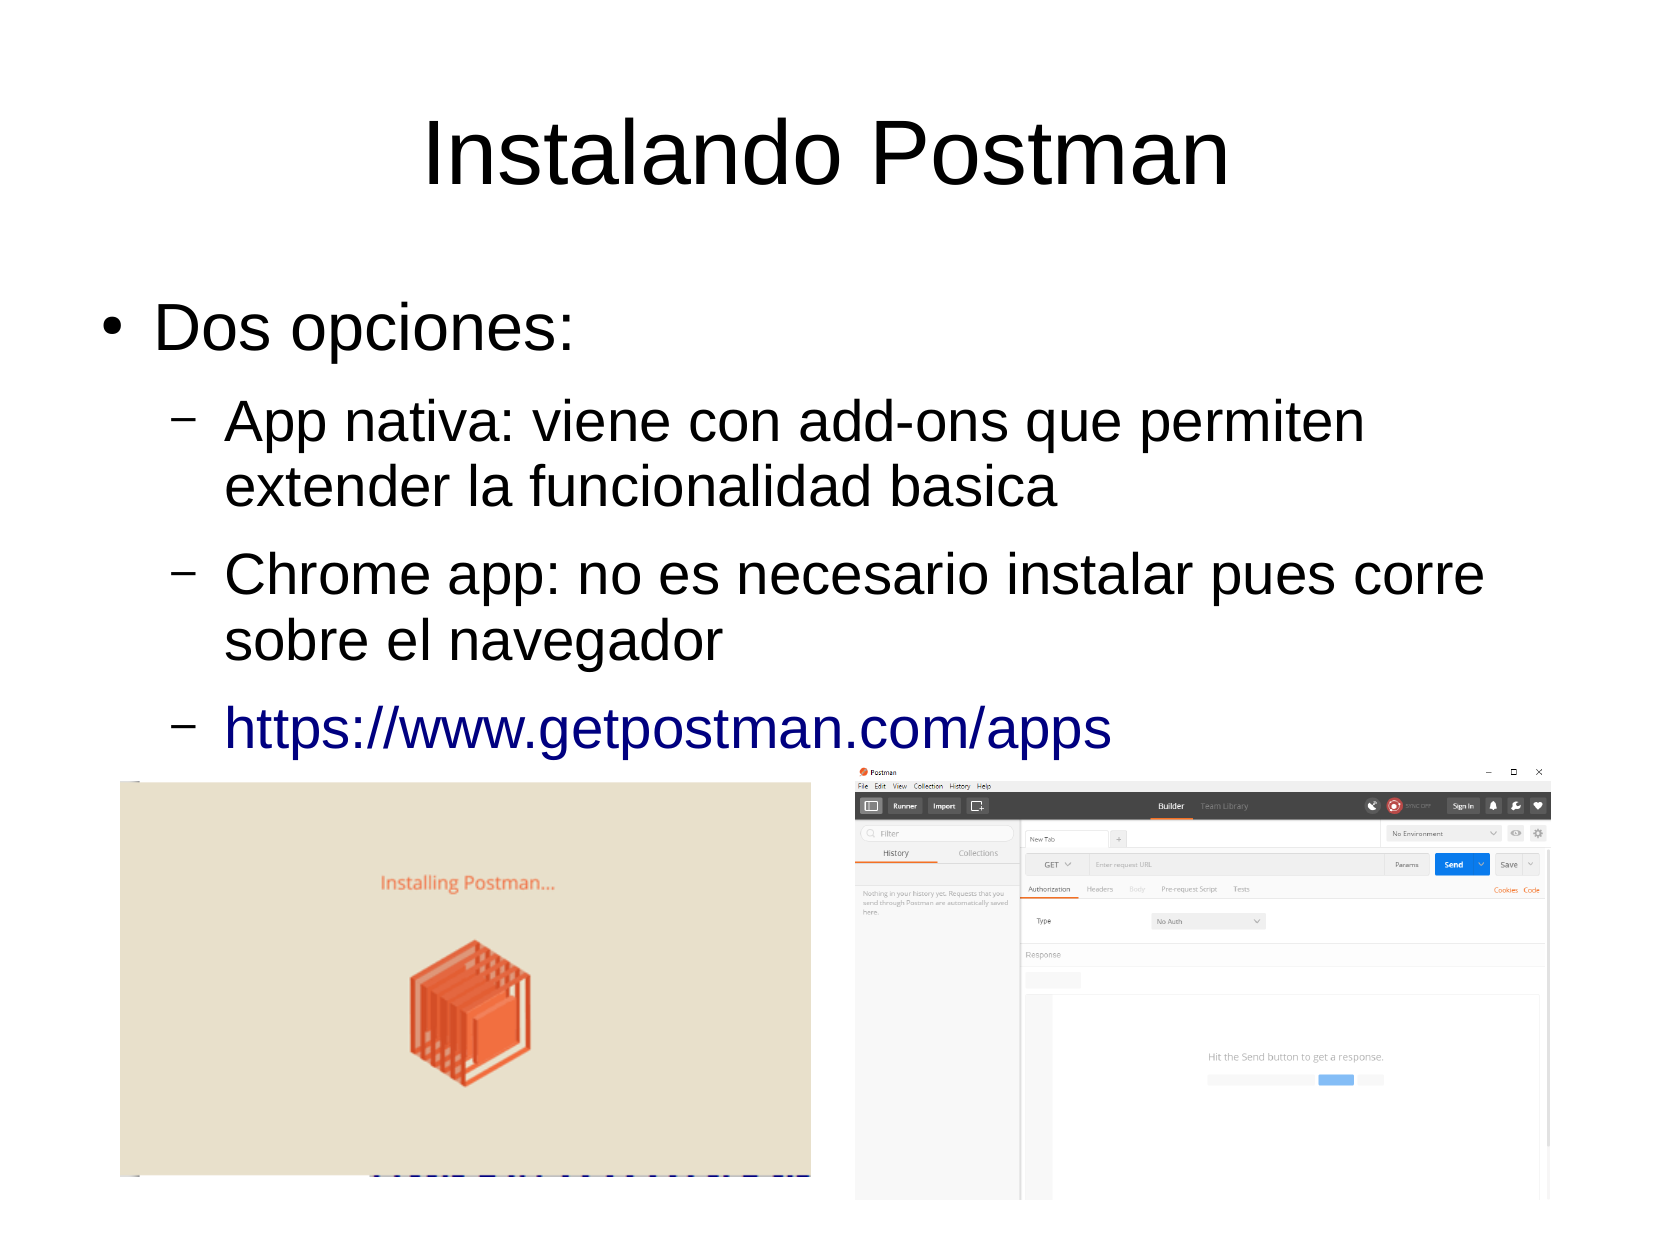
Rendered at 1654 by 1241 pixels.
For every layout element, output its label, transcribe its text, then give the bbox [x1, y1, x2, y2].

picture [855, 764, 1551, 1200]
title Instalando Postman [82, 49, 1571, 257]
picture [120, 781, 811, 1177]
list Dos opciones: App nativa: viene con add-ons que permiten extender la funcionalidad basica Chrome app: no es necesario instalar pues corre sobre el navegador https://www.getpostman.com/apps [82, 290, 1571, 1010]
